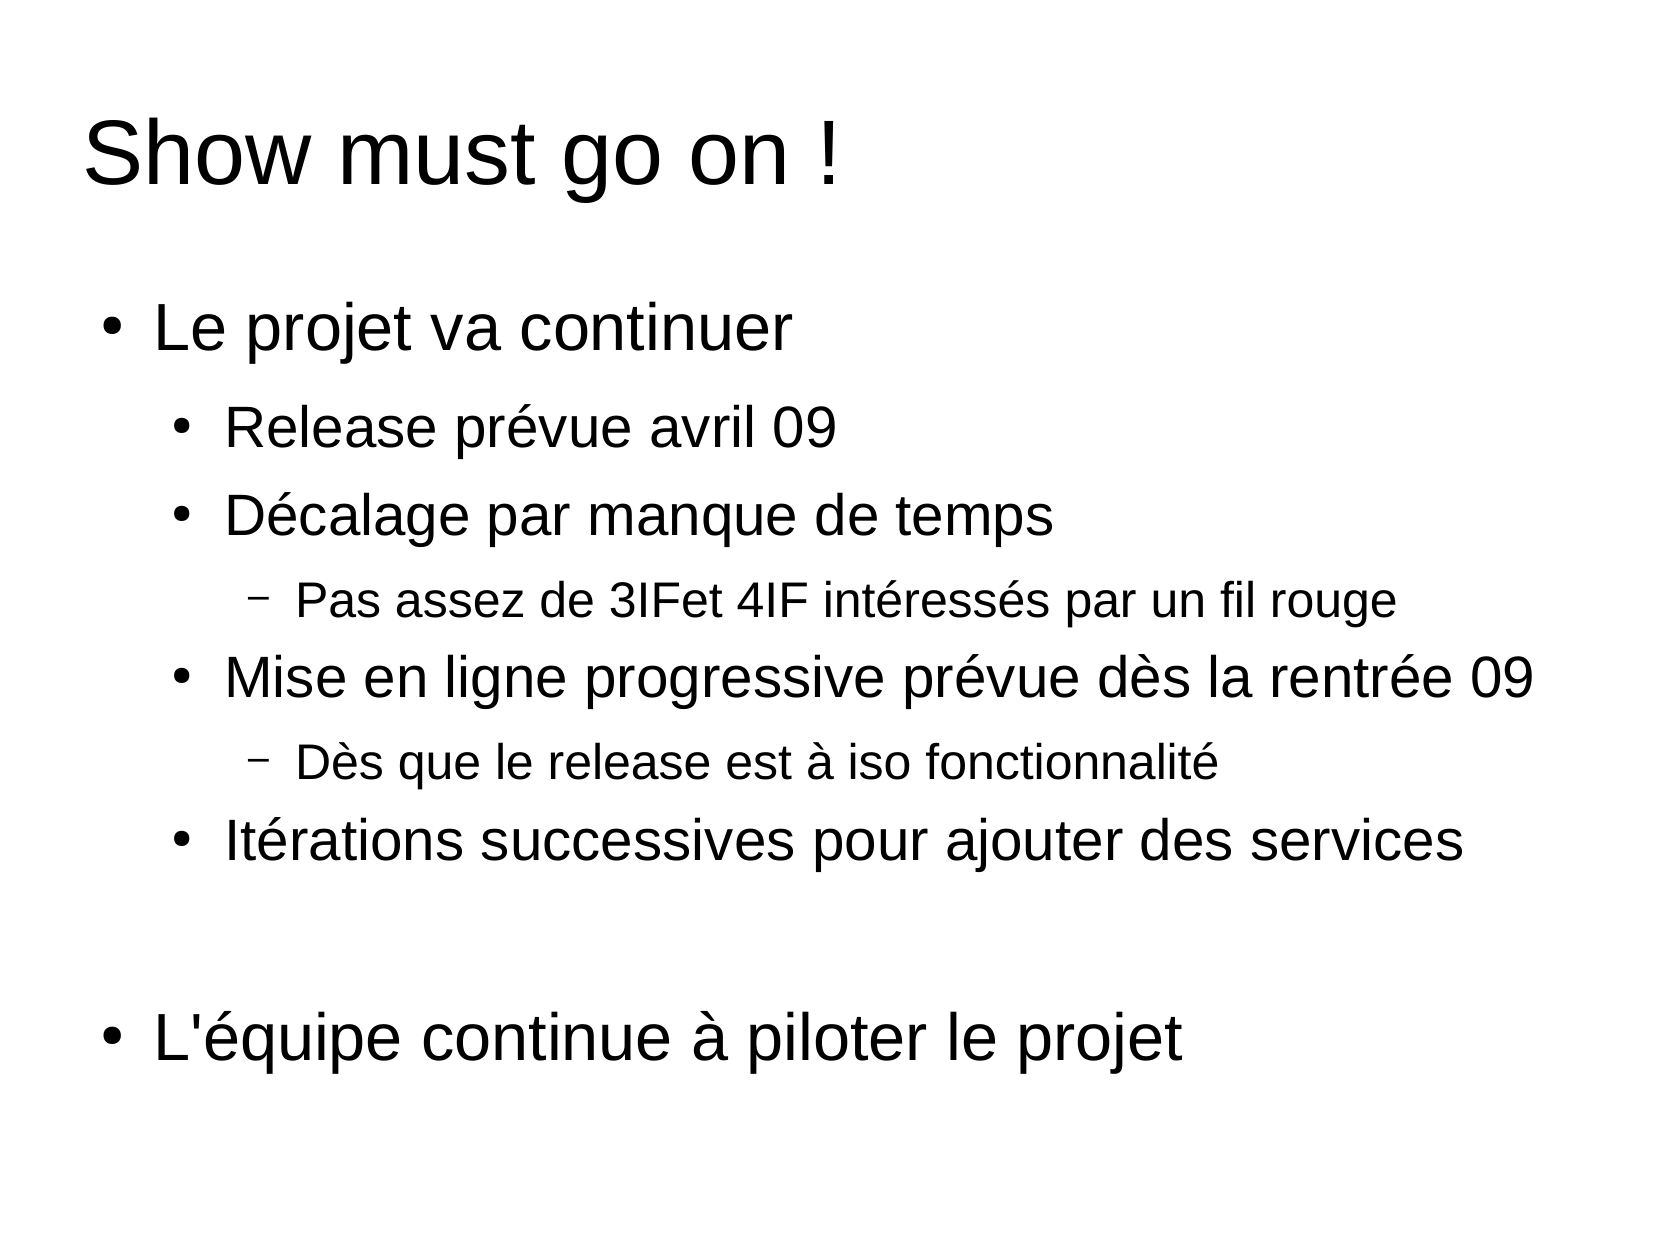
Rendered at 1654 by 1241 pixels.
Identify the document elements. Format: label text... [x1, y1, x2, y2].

list Le projet va continuer Release prévue avril 09 Décalage par manque de temps Pas assez de 3IFet 4IF intéressés par un fil rouge Mise en ligne progressive prévue dès la rentrée 09 Dès que le release est à iso fonctionnalité Itérations successives pour ajouter des services L'équipe continue à piloter le projet [82, 290, 1571, 1094]
title Show must go on ! [82, 49, 1571, 257]
